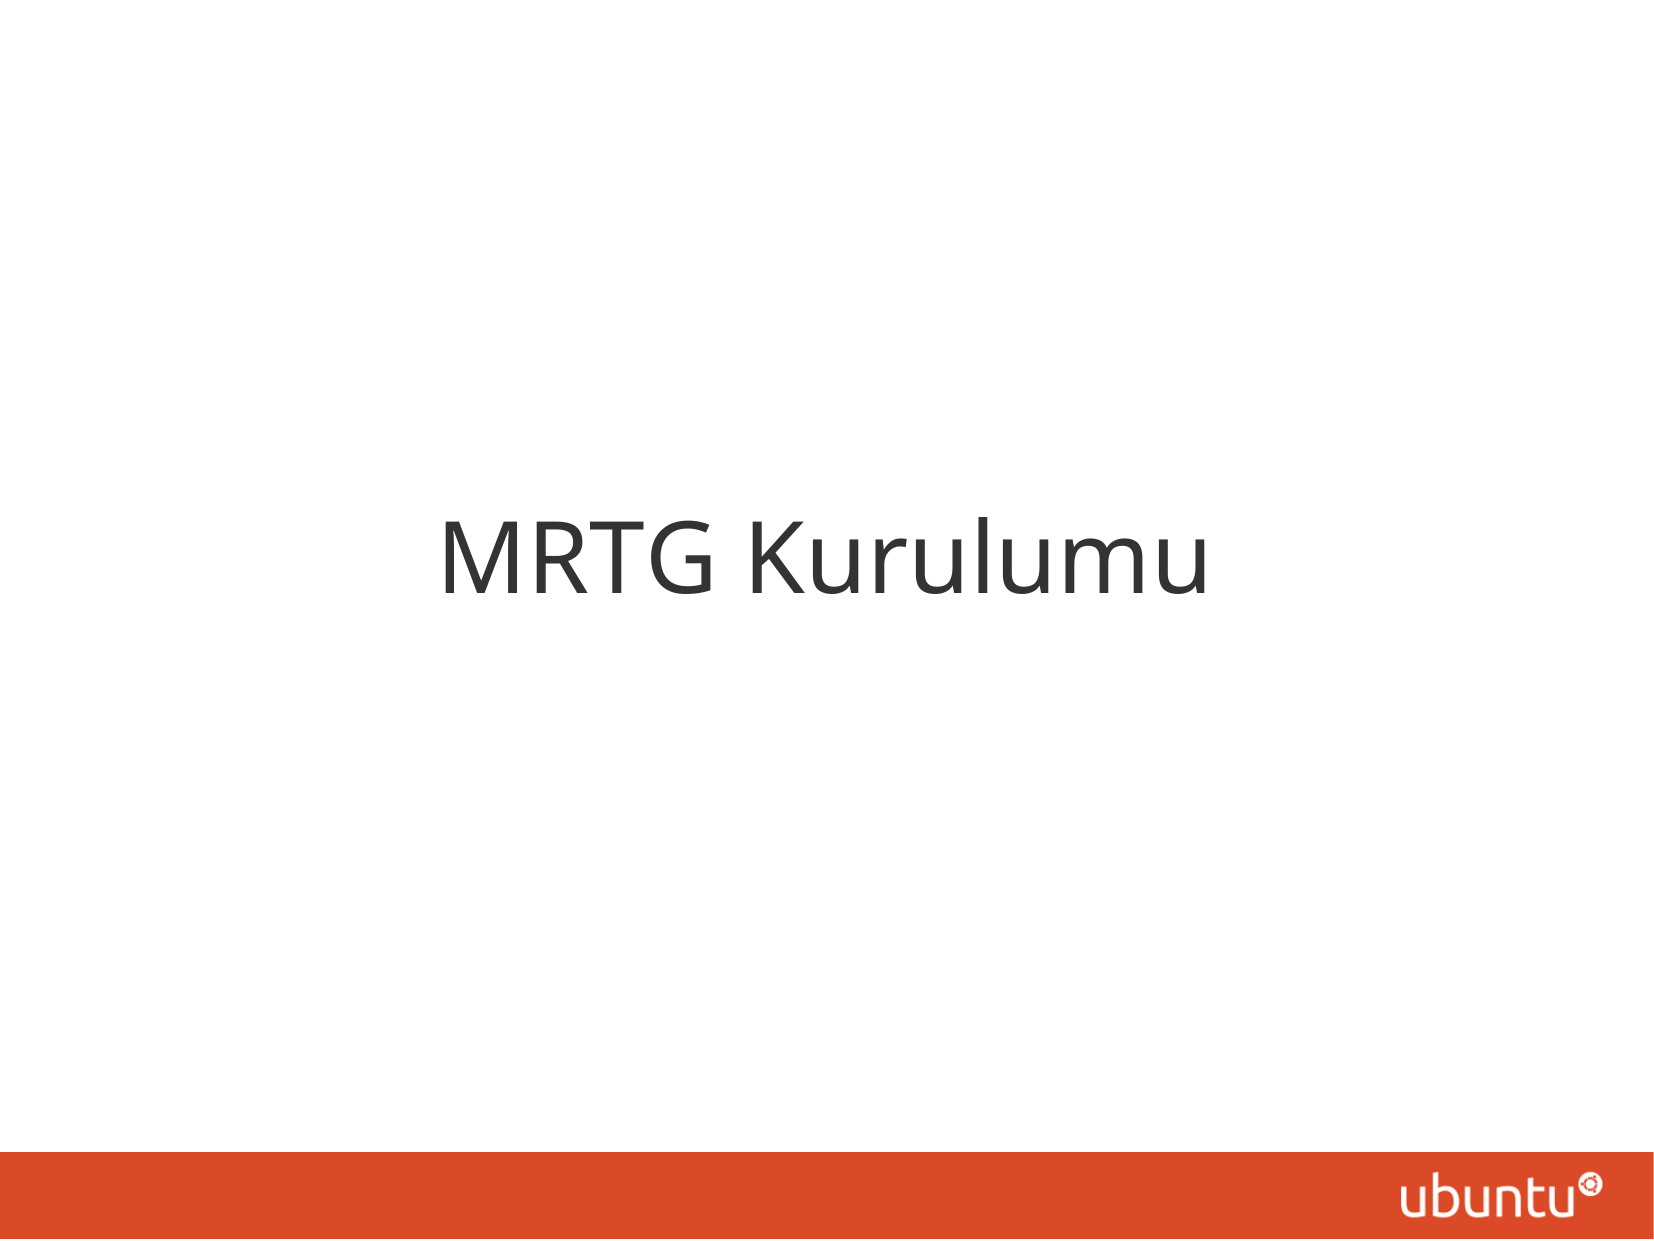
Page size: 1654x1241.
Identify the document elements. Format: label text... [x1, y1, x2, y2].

title MRTG Kurulumu [55, 324, 1595, 798]
picture [0, 1152, 1654, 1239]
